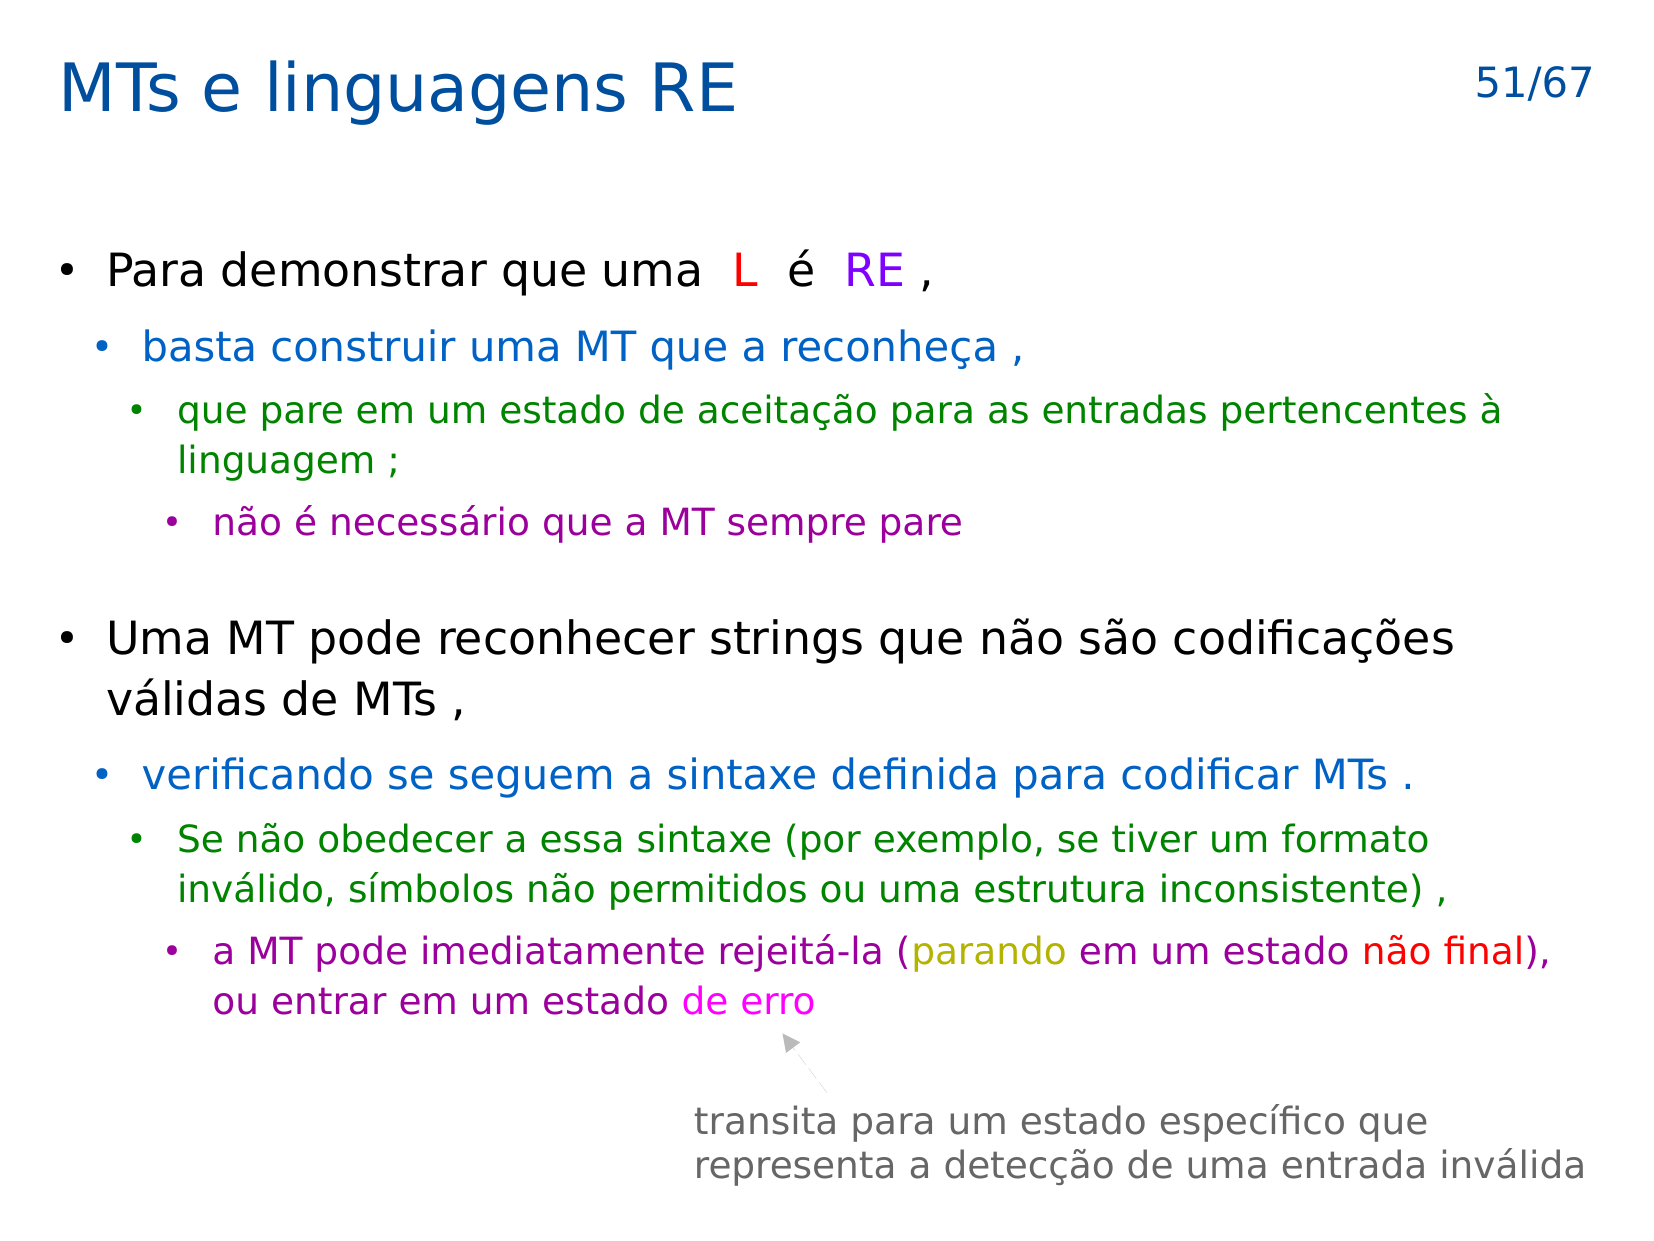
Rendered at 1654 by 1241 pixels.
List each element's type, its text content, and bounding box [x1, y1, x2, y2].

text_box transita para um estado específico que representa a detecção de uma entrada inválida [679, 1092, 1625, 1238]
title MTs e linguagens RE [59, 29, 1625, 148]
list Para demonstrar que uma L é RE , basta construir uma MT que a reconheça , que pare em um estado de aceitação para as entradas pertencentes à linguagem ; não é necessário que a MT sempre pare Uma MT pode reconhecer strings que não são codificações válidas de MTs , verificando se seguem a sintaxe definida para codificar MTs . Se não obedecer a essa sintaxe (por exemplo, se tiver um formato inválido, símbolos não permitidos ou uma estrutura inconsistente) , a MT pode imediatamente rejeitá-la (parando em um estado não final), ou entrar em um estado de erro [59, 236, 1595, 1211]
